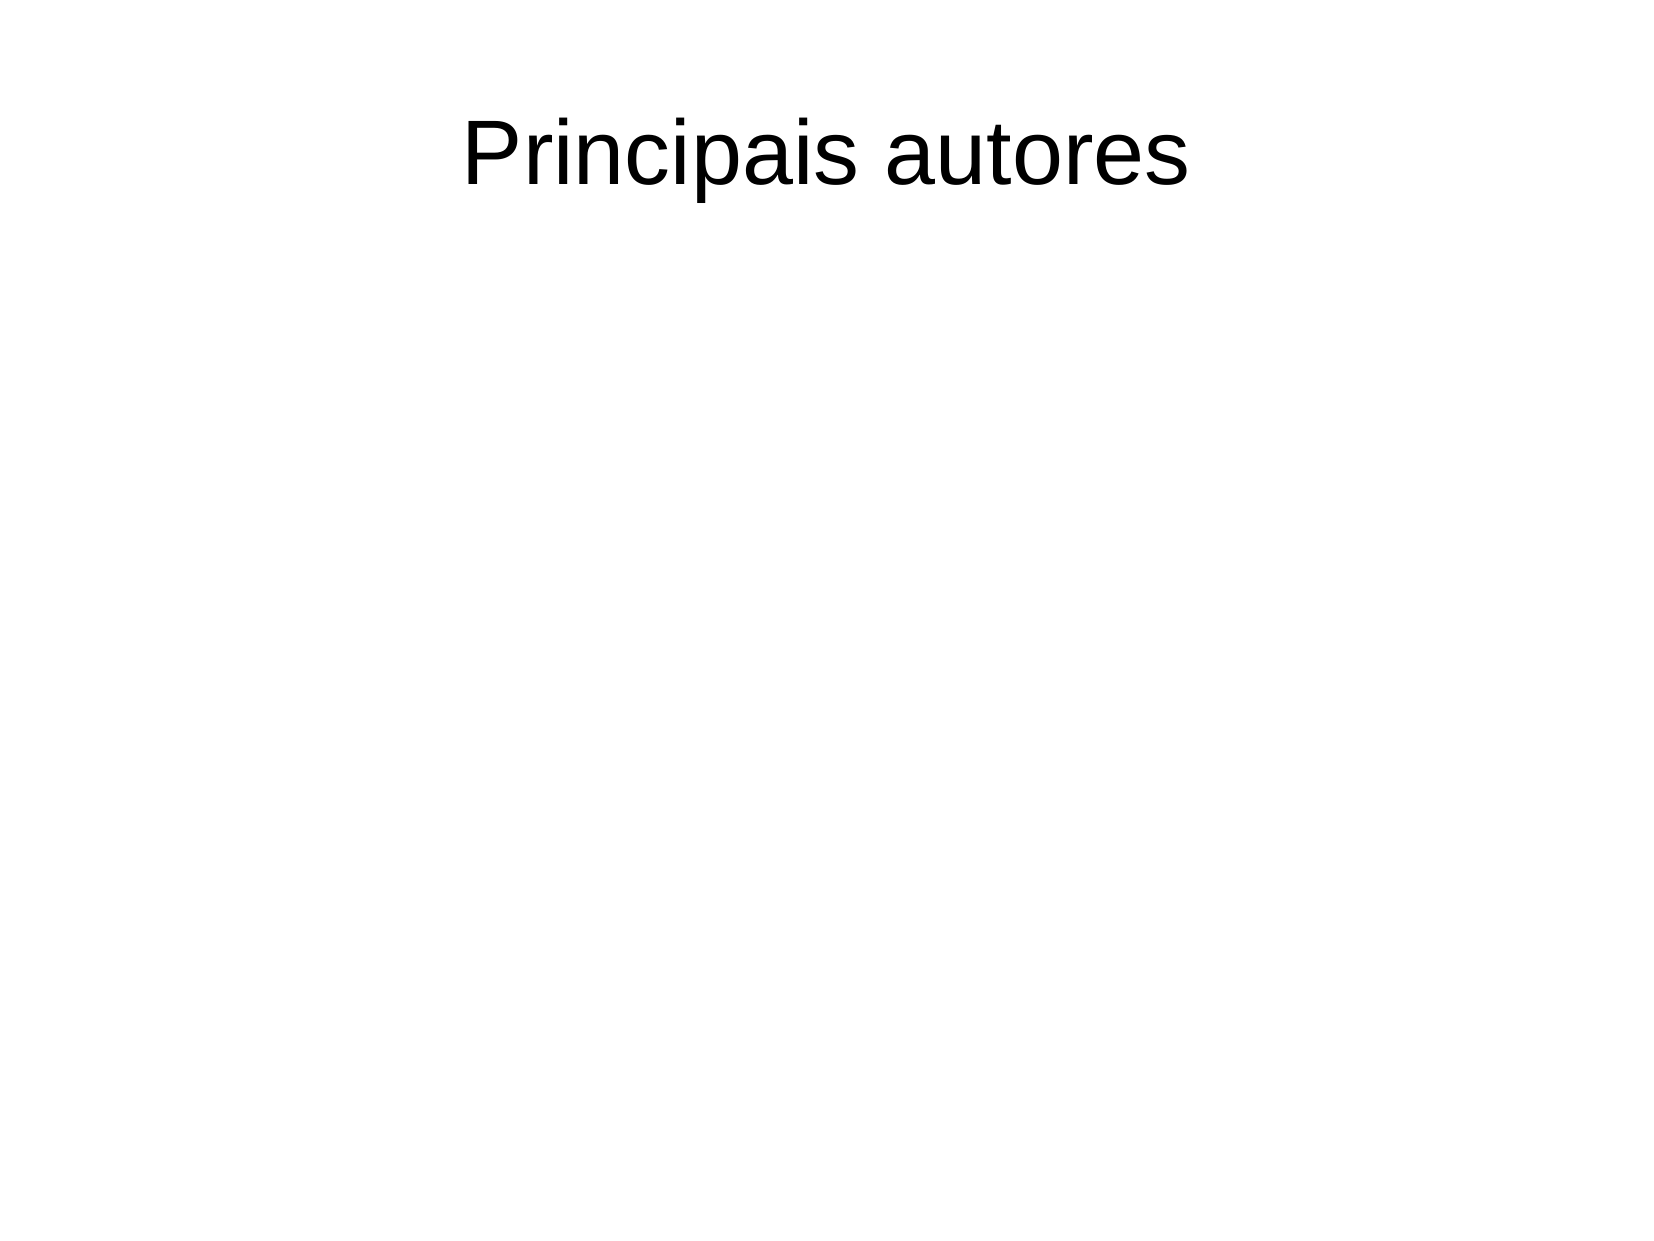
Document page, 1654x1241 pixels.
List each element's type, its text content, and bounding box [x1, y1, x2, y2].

title Principais autores [82, 49, 1571, 257]
